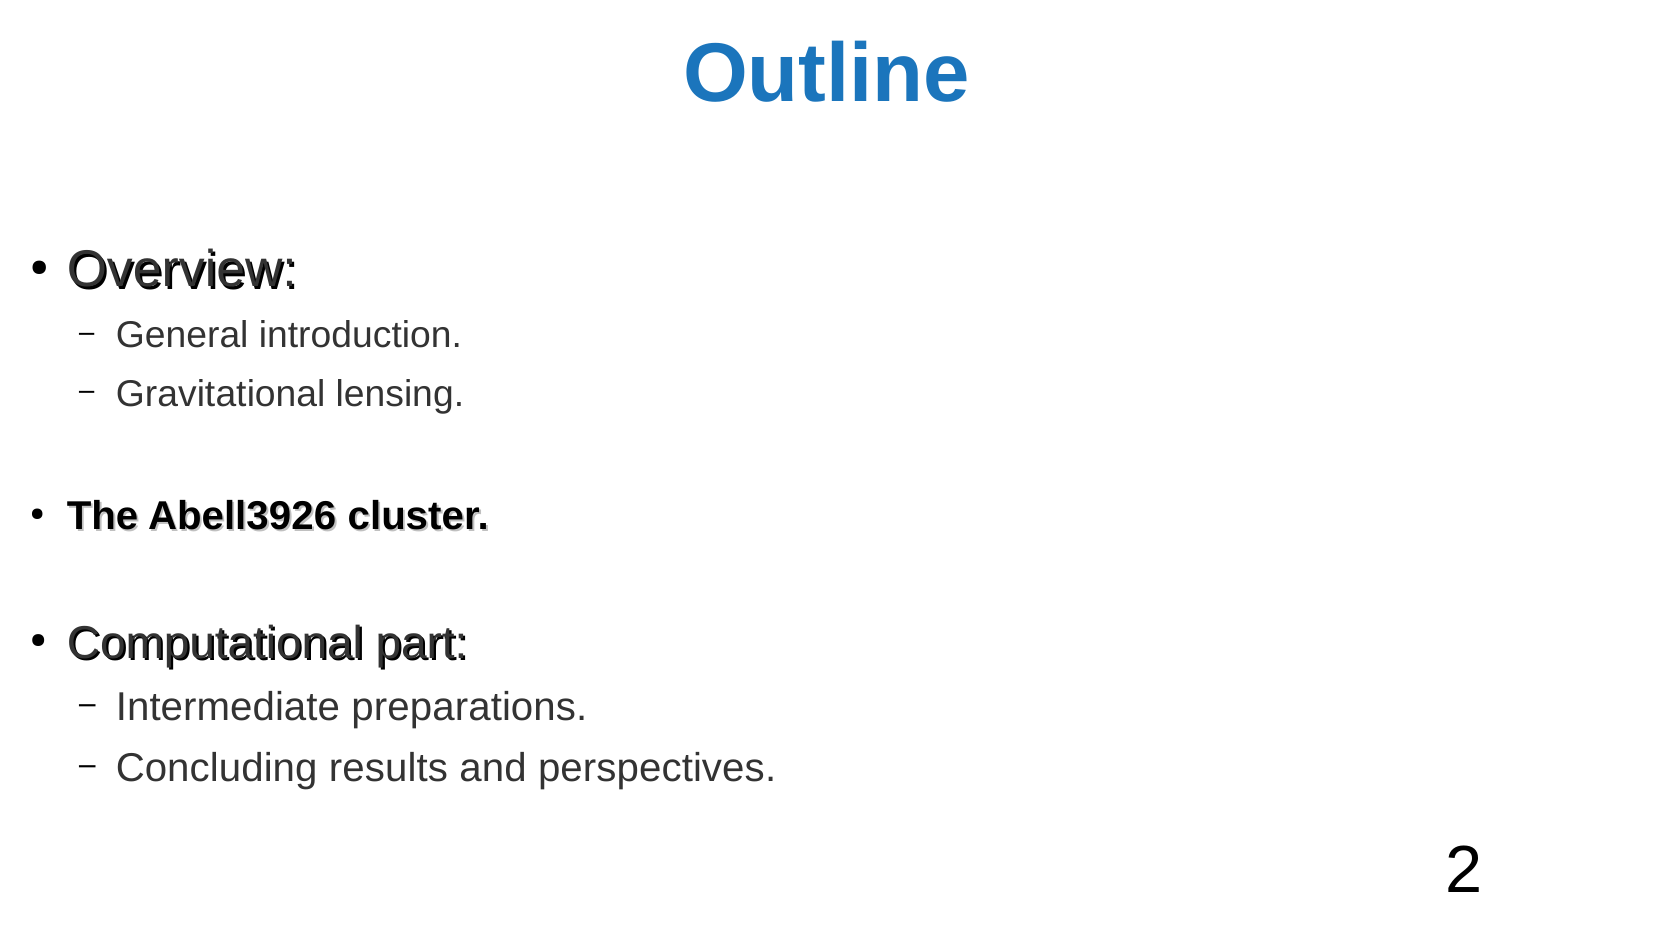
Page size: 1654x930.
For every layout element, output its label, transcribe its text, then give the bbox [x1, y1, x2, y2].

list Overview: General introduction. Gravitational lensing. The Abell3926 cluster. Computational part: Intermediate preparations. Concluding results and perspectives. [18, 240, 1653, 796]
text_box <number> [1430, 825, 1653, 915]
title Outline [0, 9, 1653, 135]
